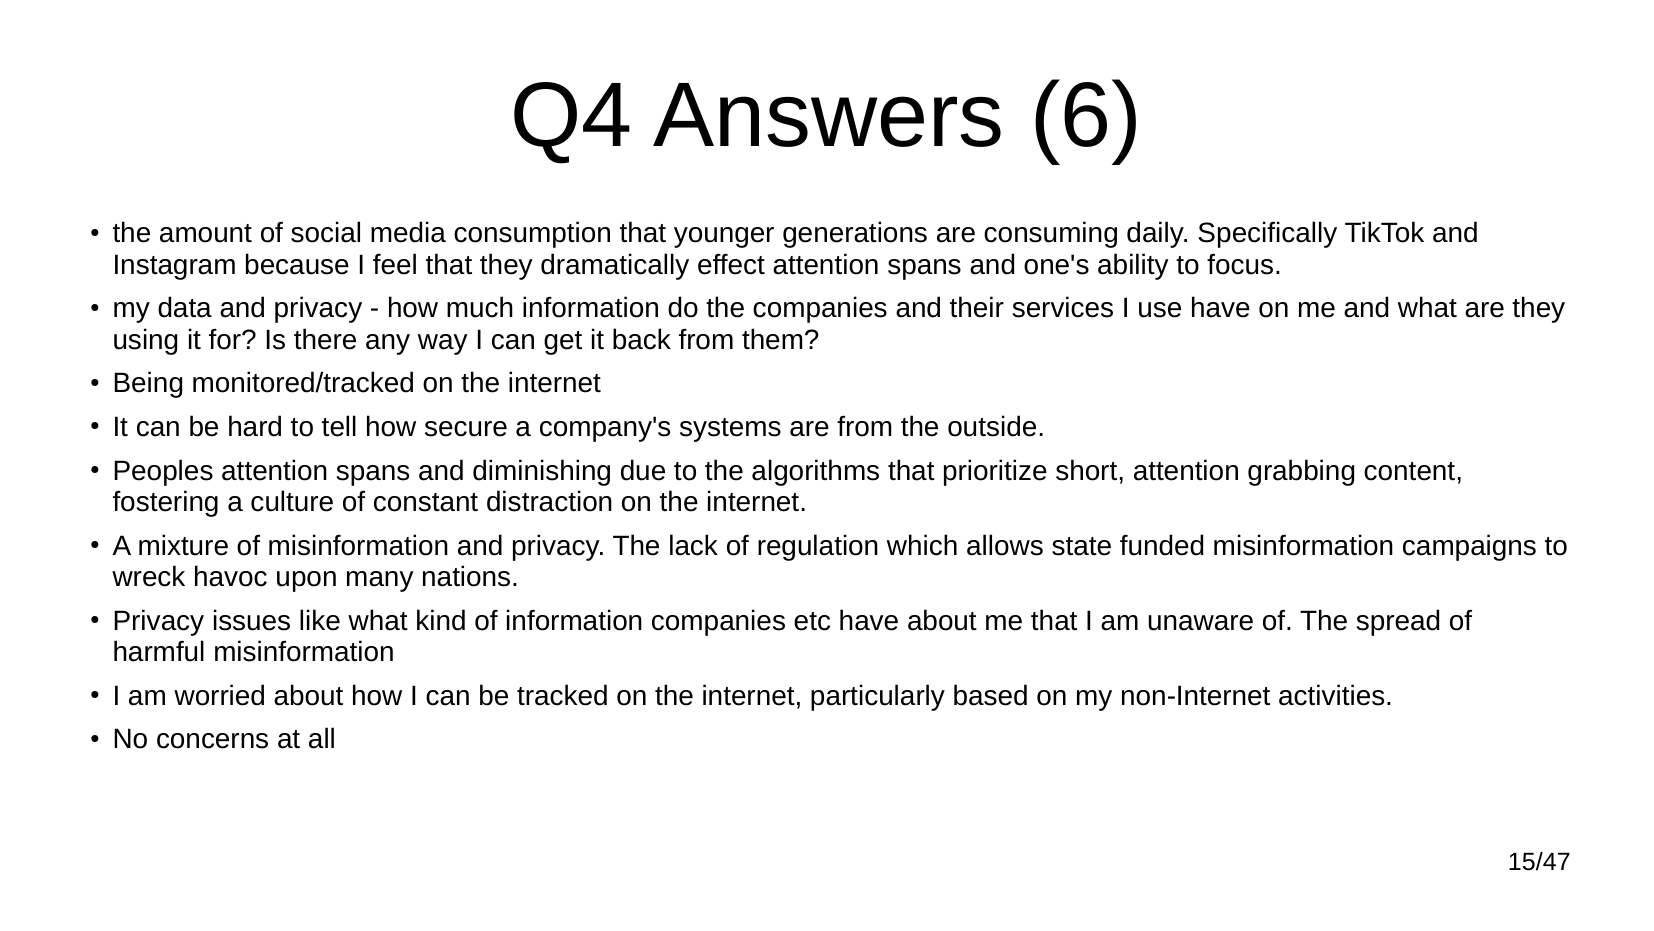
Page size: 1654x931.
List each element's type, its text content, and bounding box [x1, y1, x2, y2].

list the amount of social media consumption that younger generations are consuming daily. Specifically TikTok and Instagram because I feel that they dramatically effect attention spans and one's ability to focus. my data and privacy - how much information do the companies and their services I use have on me and what are they using it for? Is there any way I can get it back from them? Being monitored/tracked on the internet It can be hard to tell how secure a company's systems are from the outside. Peoples attention spans and diminishing due to the algorithms that prioritize short, attention grabbing content, fostering a culture of constant distraction on the internet. A mixture of misinformation and privacy. The lack of regulation which allows state funded misinformation campaigns to wreck havoc upon many nations. Privacy issues like what kind of information companies etc have about me that I am unaware of. The spread of harmful misinformation I am worried about how I can be tracked on the internet, particularly based on my non-Internet activities. No concerns at all [82, 217, 1571, 758]
title Q4 Answers (6) [82, 37, 1571, 193]
